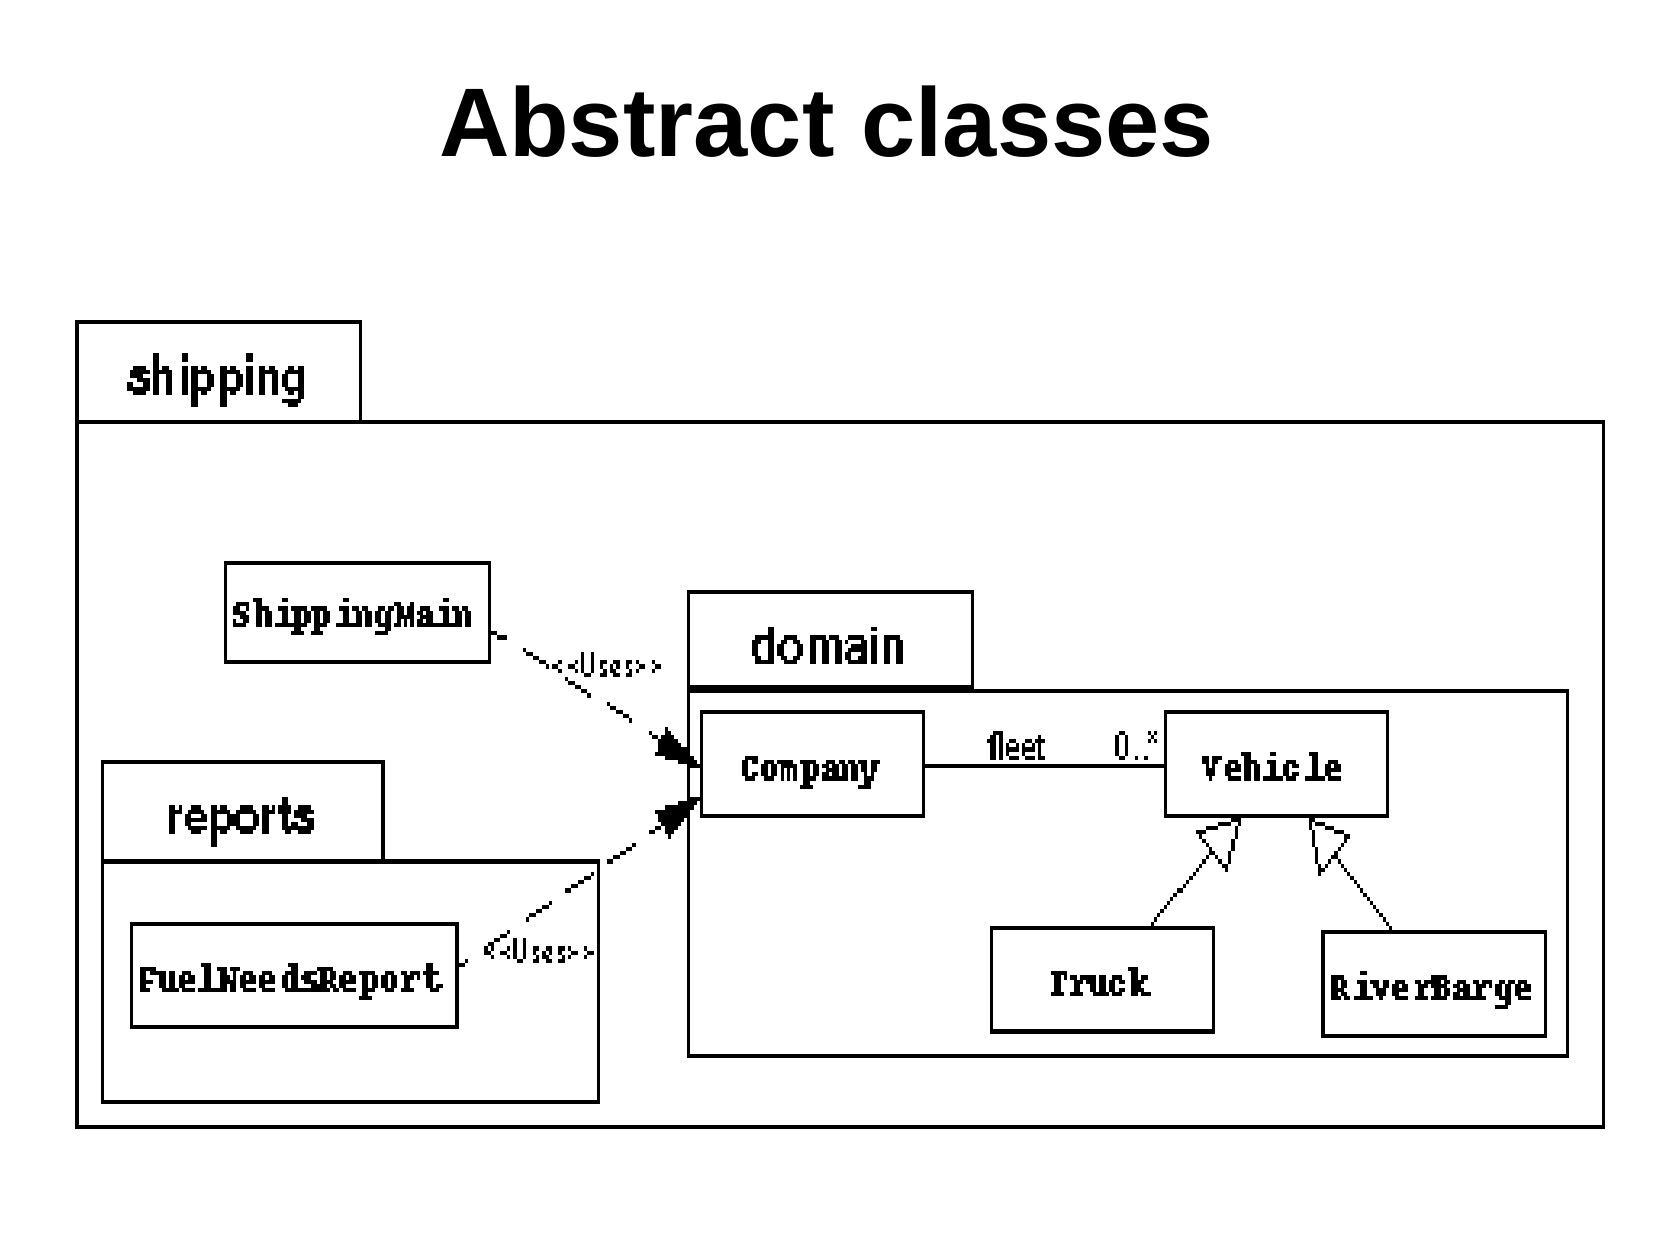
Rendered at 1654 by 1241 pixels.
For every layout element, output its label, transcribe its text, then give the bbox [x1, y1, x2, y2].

title Abstract classes [82, 67, 1571, 177]
picture [47, 271, 1631, 1146]
